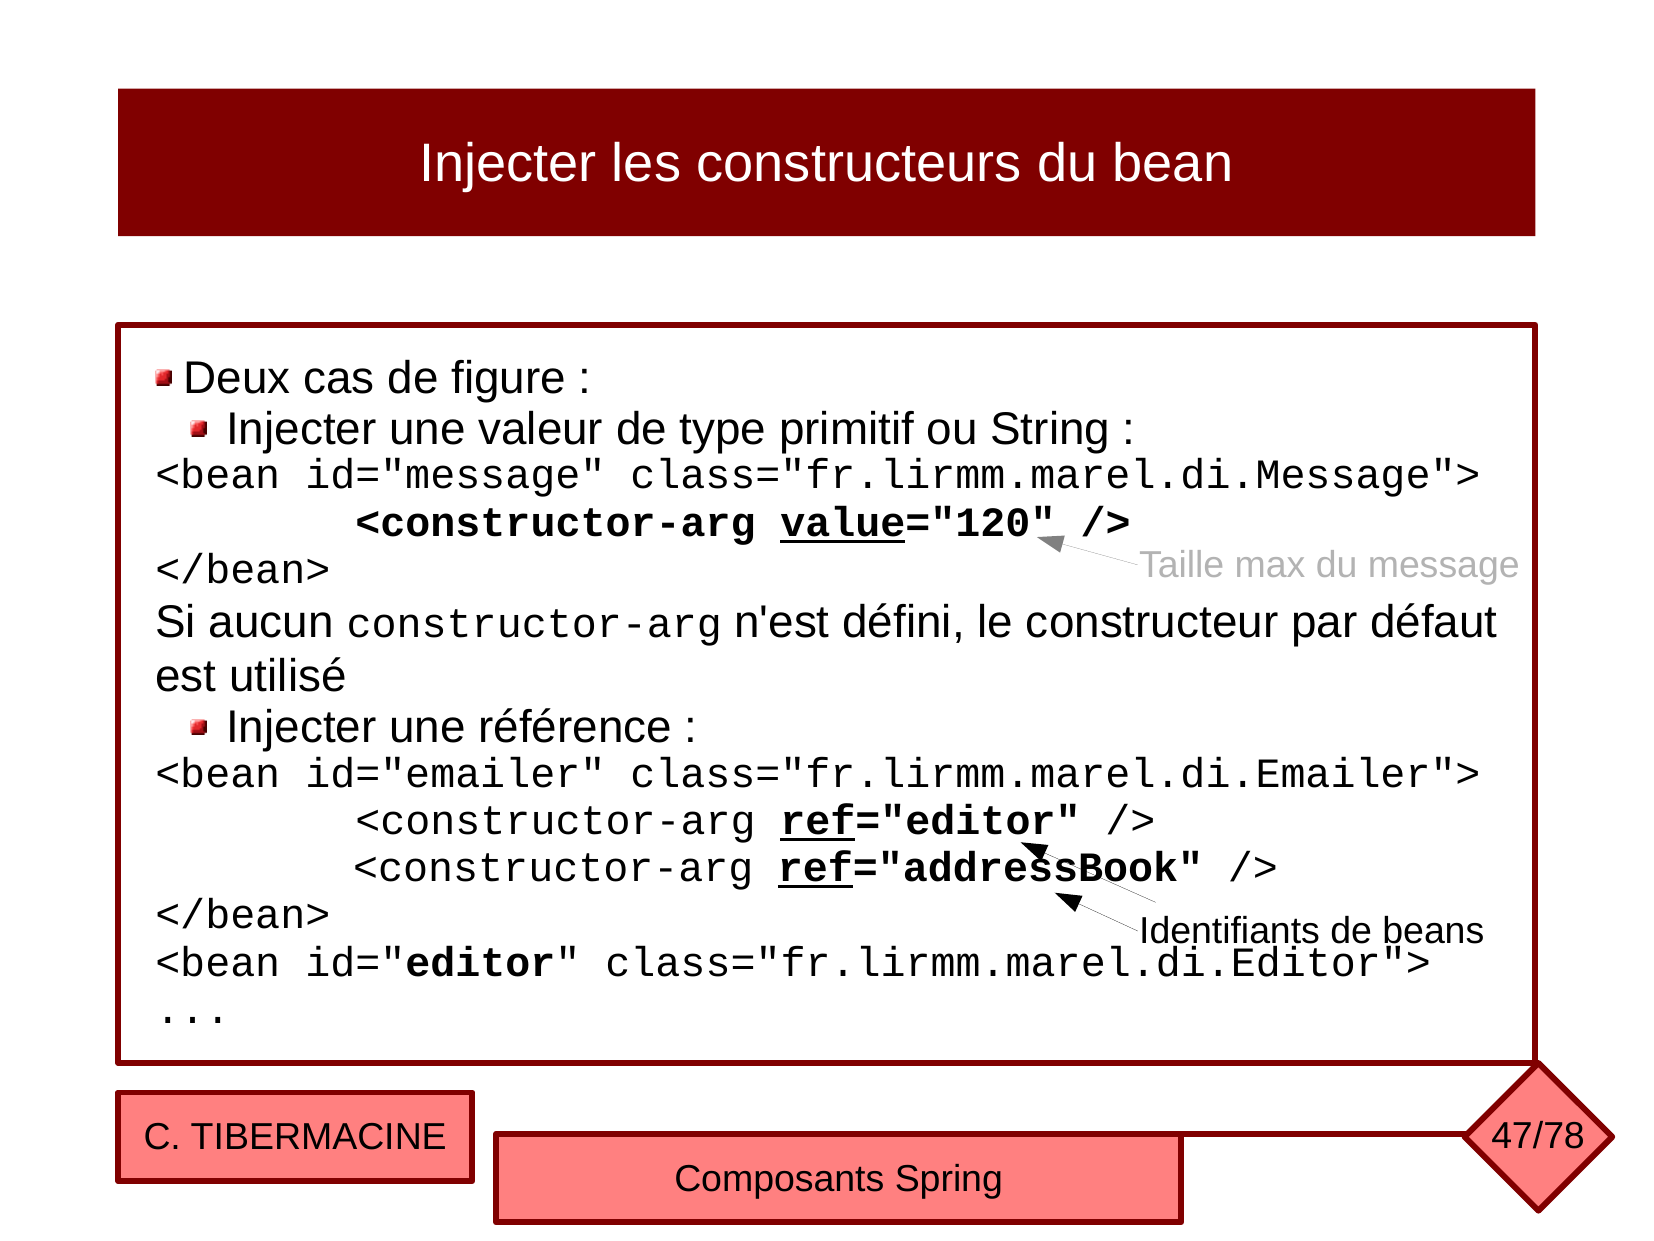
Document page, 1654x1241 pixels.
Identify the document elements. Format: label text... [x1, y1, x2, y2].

text_box Composants Spring [496, 1133, 1182, 1223]
picture [190, 719, 207, 735]
text_box Deux cas de figure : Injecter une valeur de type primitif ou String : <bean id="message" class="fr.lirmm.marel.di.Message"> <constructor-arg value="120" /> </bean> Si aucun constructor-arg n'est défini, le constructeur par défaut est utilisé Injecter une référence : <bean id="emailer" class="fr.lirmm.marel.di.Emailer"> <constructor-arg ref="editor" /> <constructor-arg ref="addressBook" /> </bean> <bean id="editor" class="fr.lirmm.marel.di.Editor"> ... [118, 324, 1536, 1063]
text_box C. TIBERMACINE [118, 1092, 473, 1182]
text_box [1464, 1125, 1476, 1149]
text_box Taille max du message [1124, 536, 1535, 593]
picture [155, 369, 172, 386]
text_box <numéro>/78 [1476, 1107, 1613, 1207]
picture [190, 420, 207, 437]
text_box Injecter les constructeurs du bean [118, 88, 1536, 237]
text_box [1494, 1062, 1583, 1107]
text_box Identifiants de beans [1124, 902, 1500, 960]
